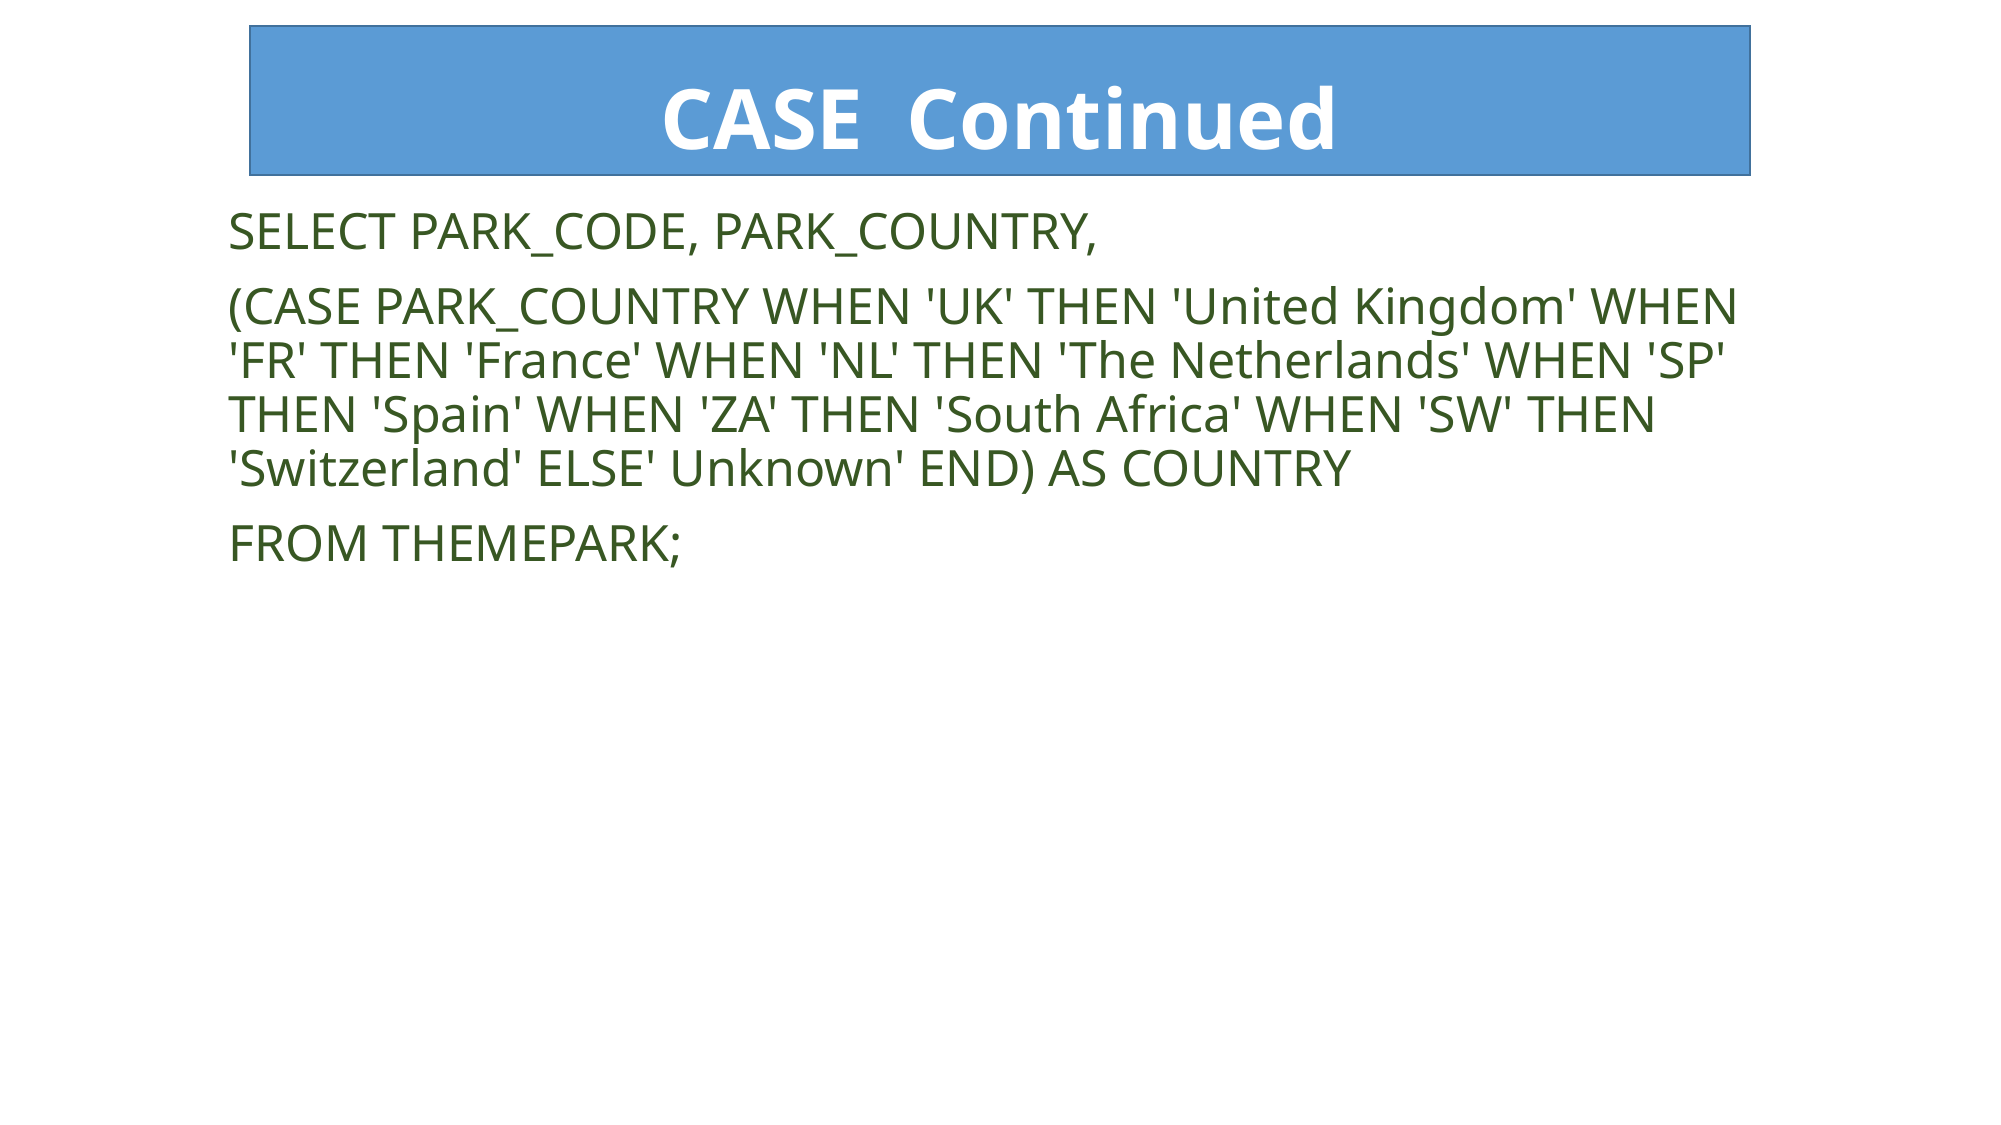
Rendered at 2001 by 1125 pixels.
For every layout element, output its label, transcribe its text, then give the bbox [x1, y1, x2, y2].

subtitle SELECT PARK_CODE, PARK_COUNTRY, (CASE PARK_COUNTRY WHEN 'UK' THEN 'United Kingdom' WHEN 'FR' THEN 'France' WHEN 'NL' THEN 'The Netherlands' WHEN 'SP' THEN 'Spain' WHEN 'ZA' THEN 'South Africa' WHEN 'SW' THEN 'Switzerland' ELSE' Unknown' END) AS COUNTRY FROM THEMEPARK; [213, 198, 1788, 1051]
title CASE Continued [249, 26, 1750, 176]
